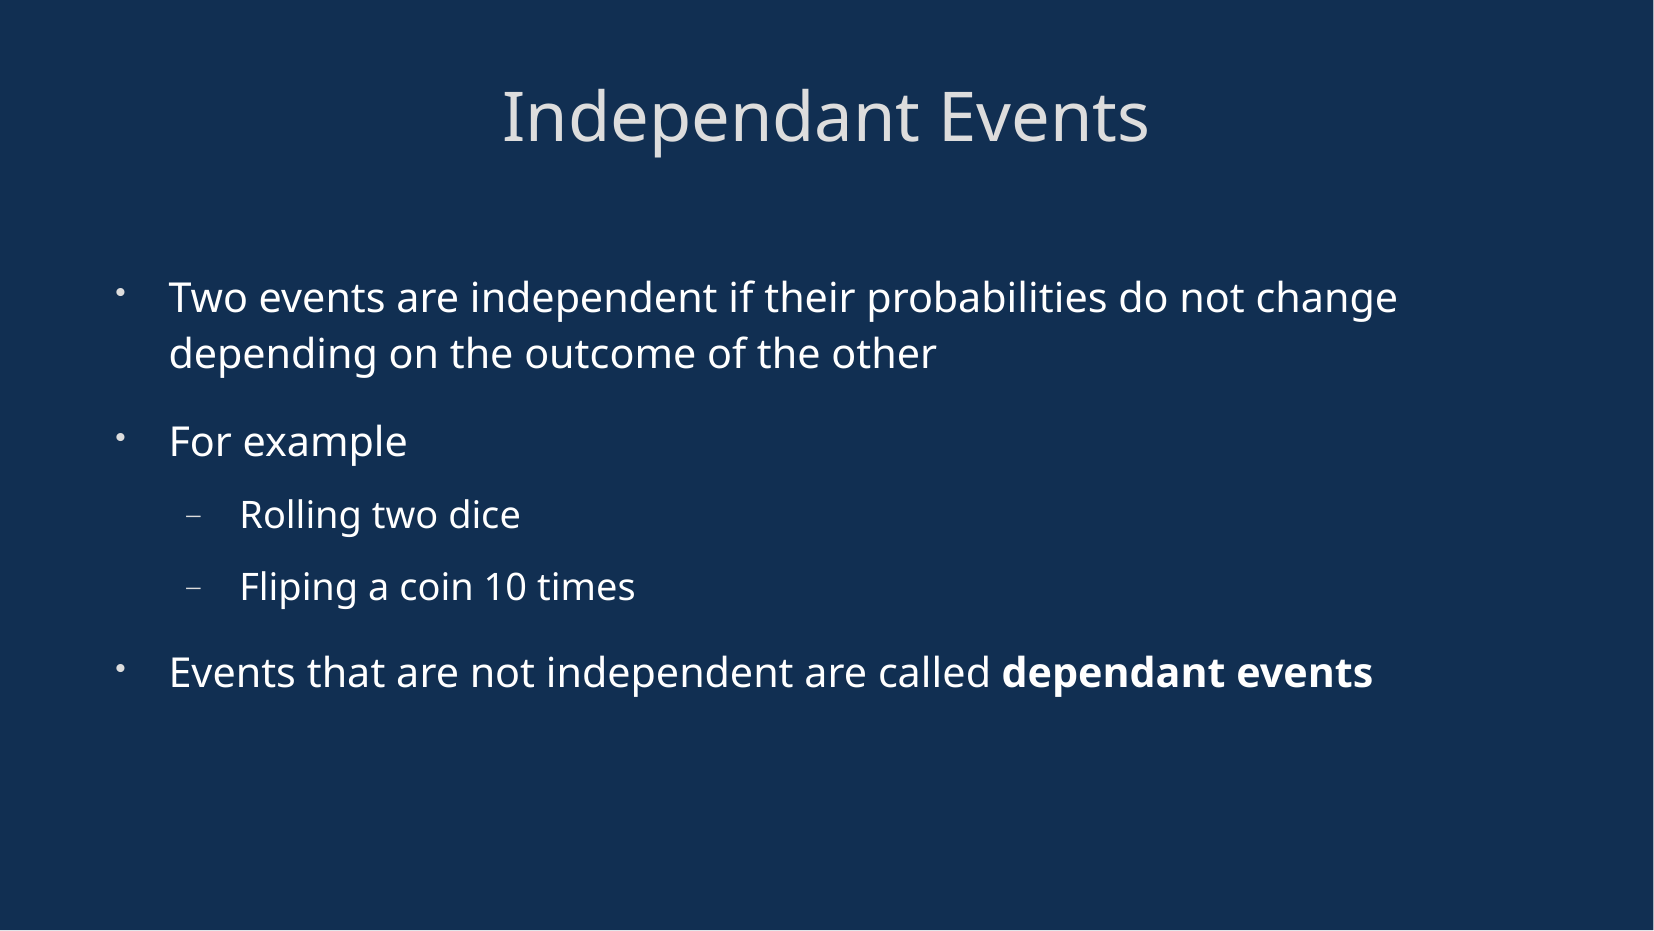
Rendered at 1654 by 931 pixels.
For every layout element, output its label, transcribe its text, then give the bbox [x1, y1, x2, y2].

list Two events are independent if their probabilities do not change depending on the outcome of the other For example Rolling two dice Fliping a coin 10 times Events that are not independent are called dependant events [97, 268, 1563, 806]
title Independant Events [82, 63, 1571, 167]
